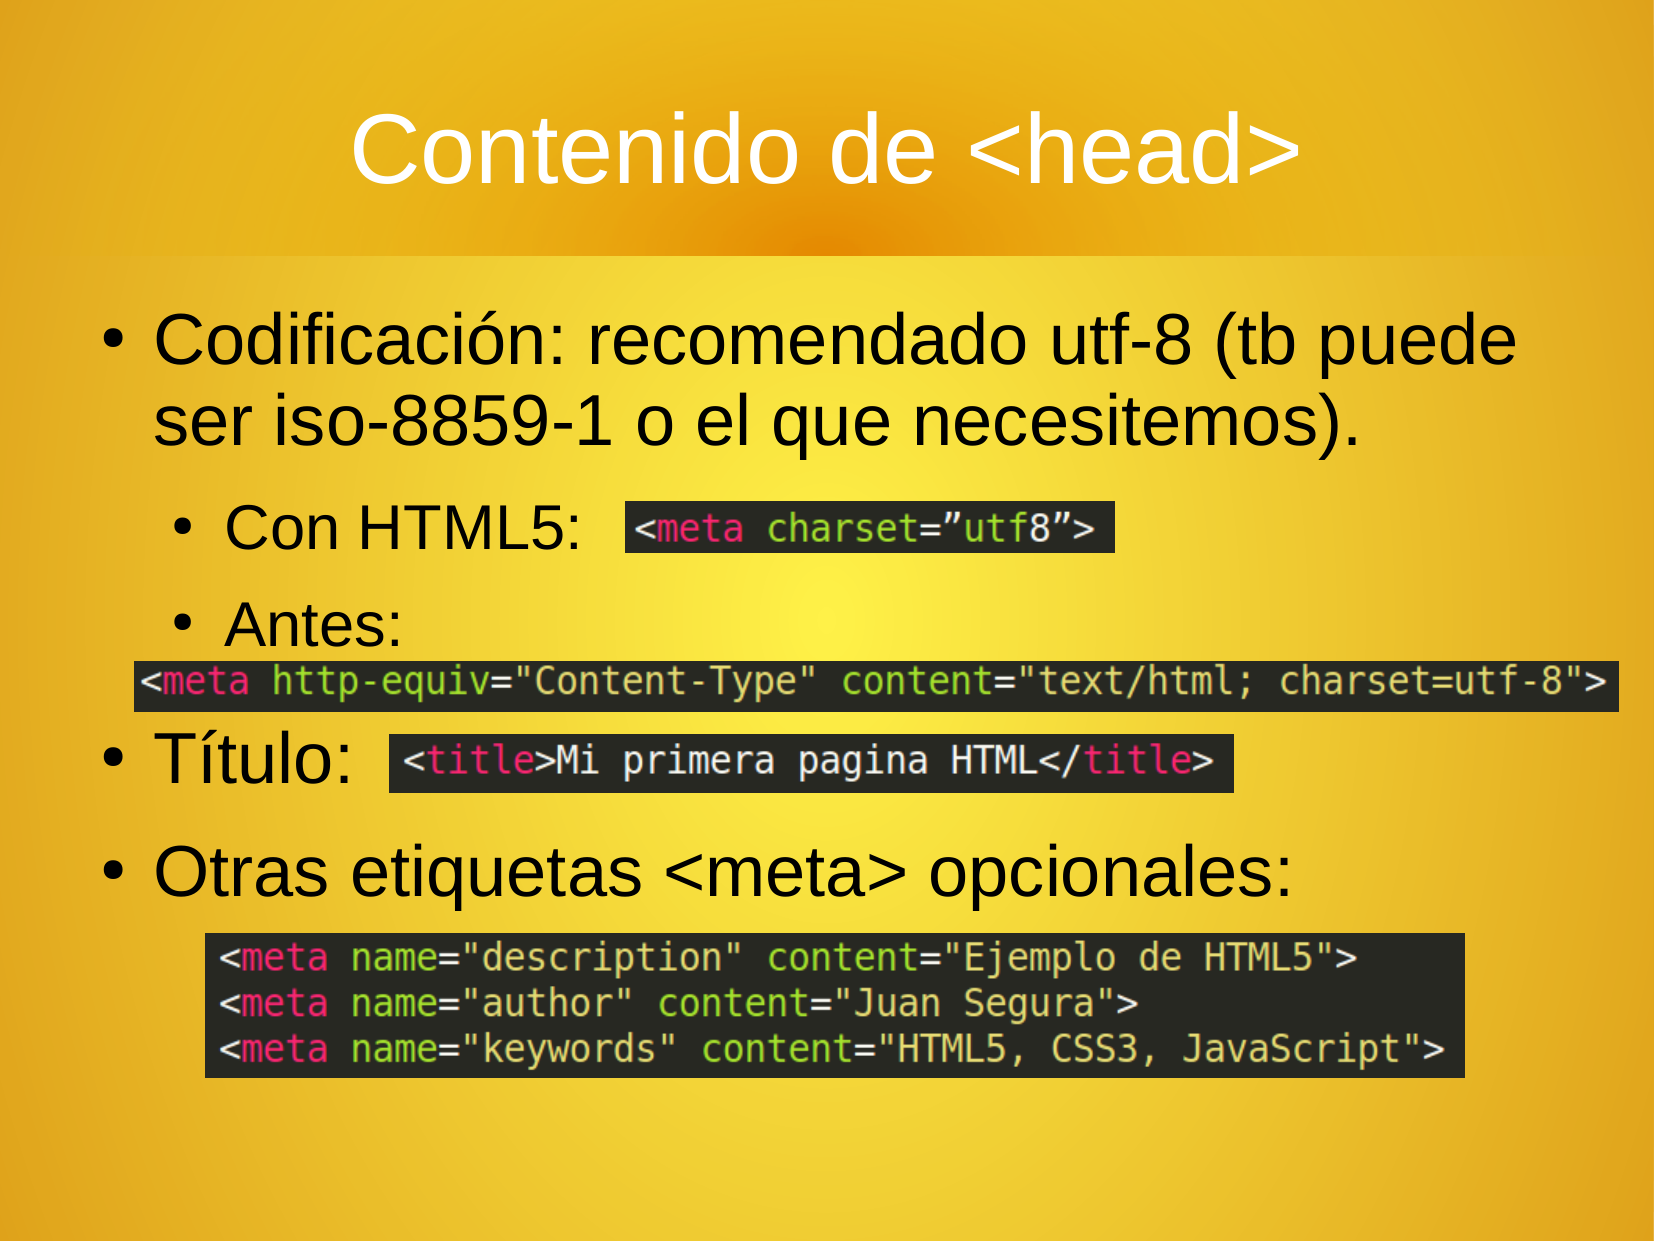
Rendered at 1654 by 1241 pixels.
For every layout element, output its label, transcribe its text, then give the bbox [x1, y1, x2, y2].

title Contenido de <head> [82, 47, 1571, 252]
list Codificación: recomendado utf-8 (tb puede ser iso-8859-1 o el que necesitemos). Con HTML5: Antes: Título: Otras etiquetas <meta> opcionales: [82, 299, 1571, 1170]
picture [389, 734, 1234, 793]
picture [625, 501, 1115, 553]
picture [134, 661, 1619, 712]
picture [205, 933, 1465, 1078]
